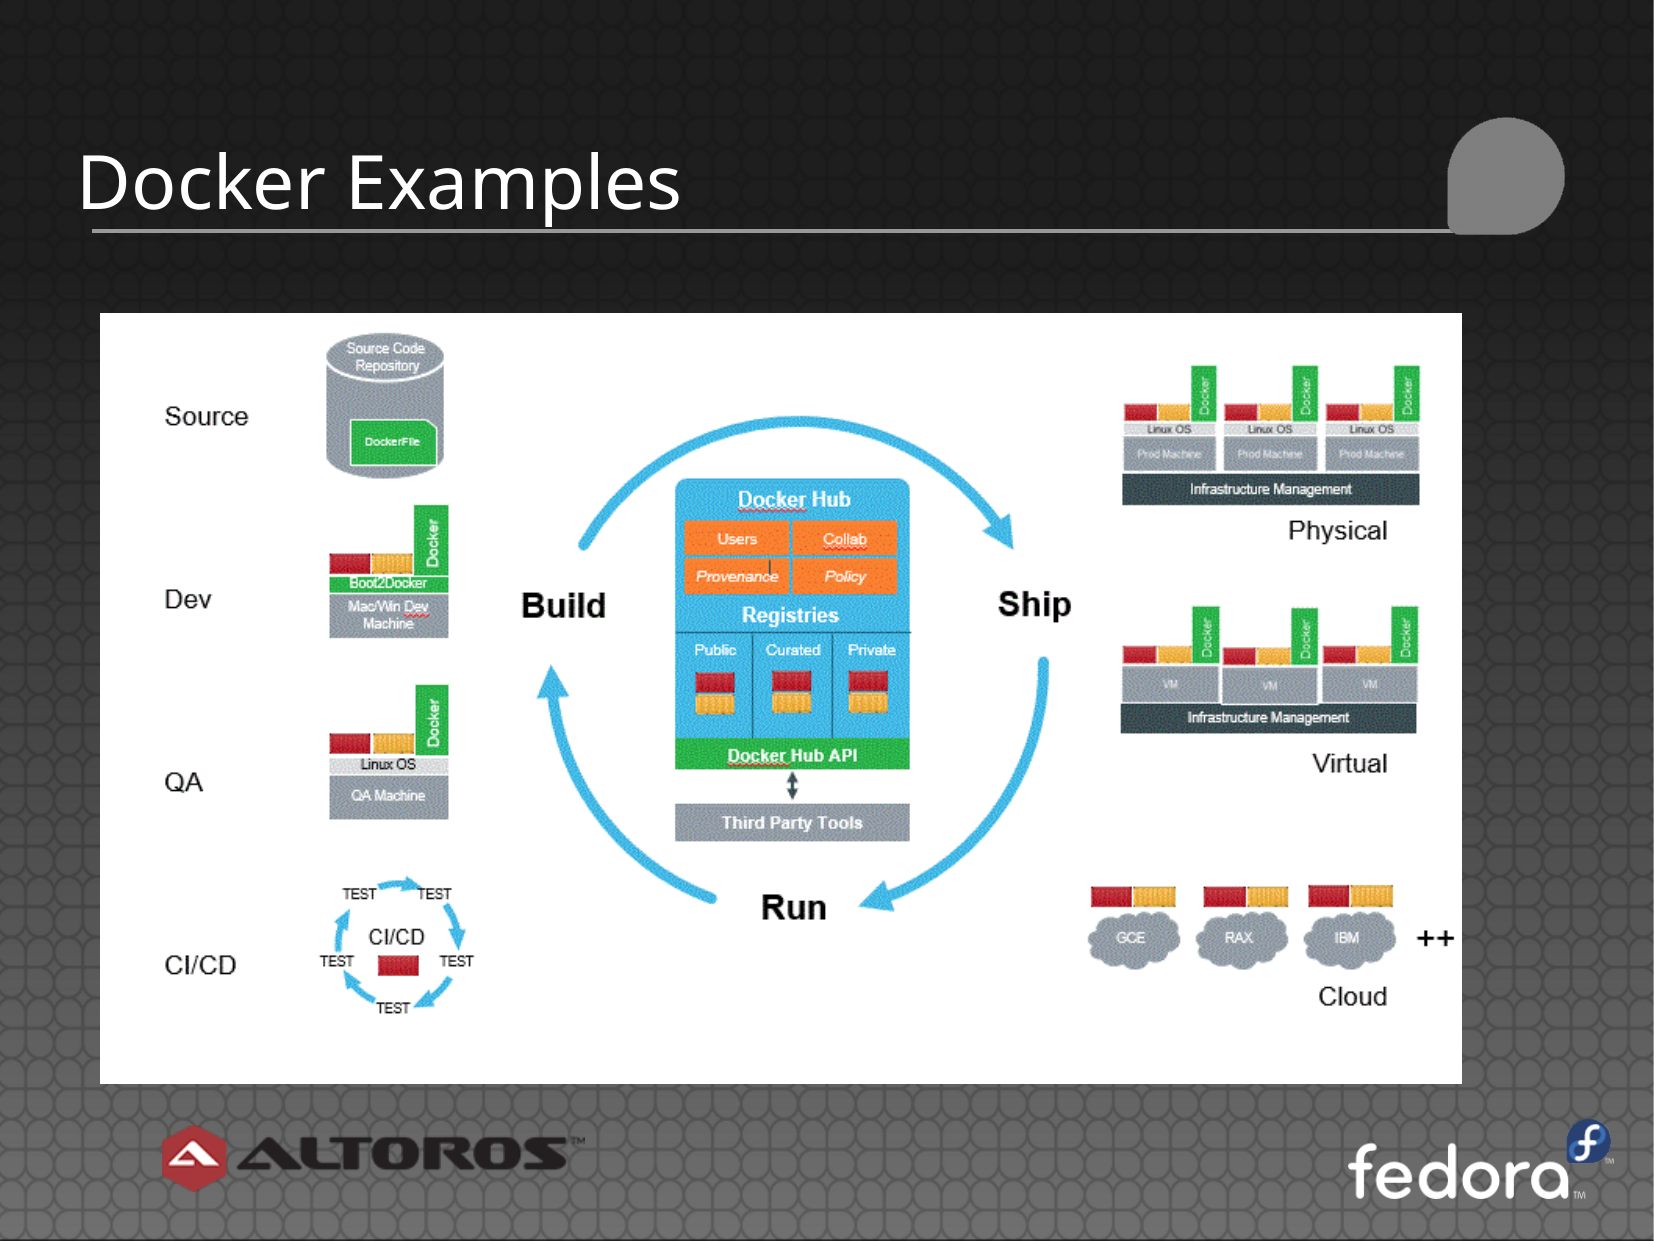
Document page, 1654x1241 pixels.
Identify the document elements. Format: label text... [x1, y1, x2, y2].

picture [0, 0, 1654, 1241]
title Docker Examples [76, 112, 1566, 249]
